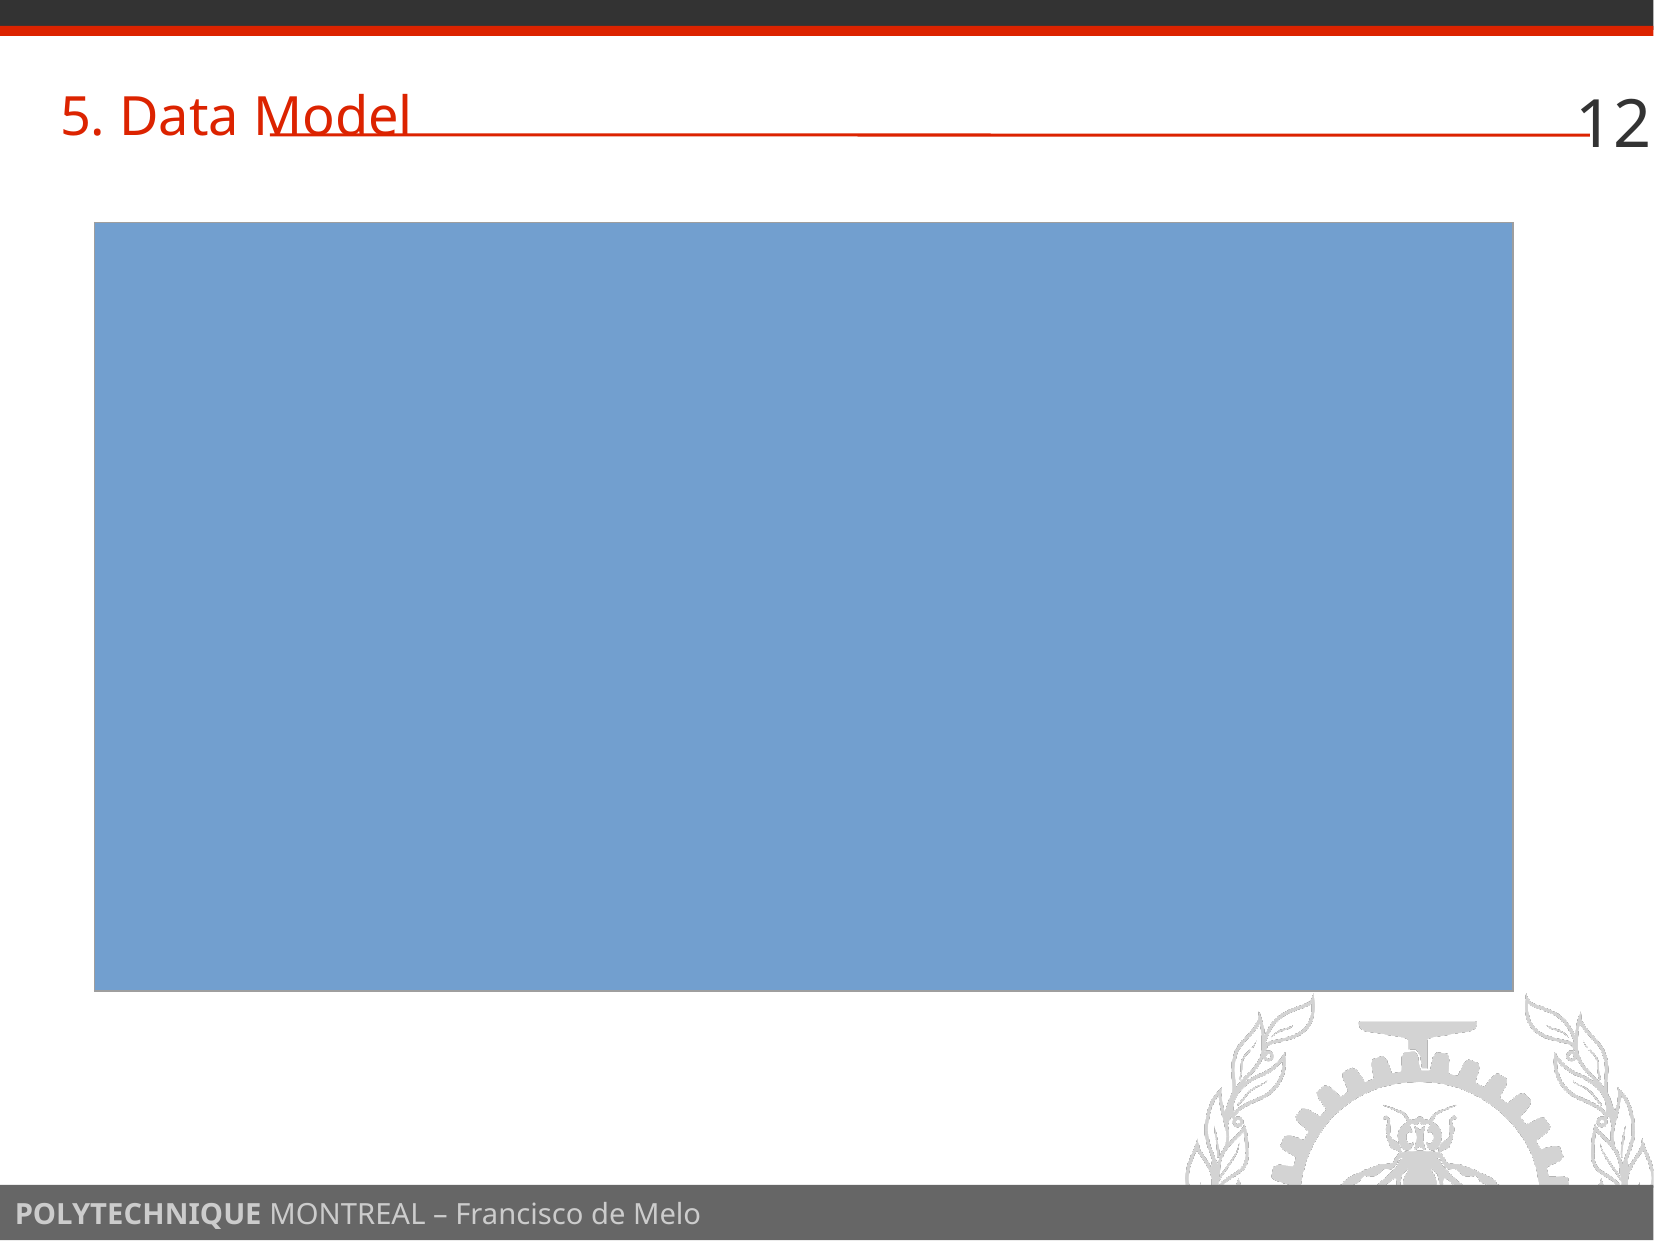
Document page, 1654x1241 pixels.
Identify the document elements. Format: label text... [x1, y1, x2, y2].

text_box 12 [1574, 30, 1654, 173]
picture [1185, 967, 1654, 1184]
table_header [95, 223, 1512, 990]
text_box [0, 0, 1654, 36]
text_box POLYTECHNIQUE MONTREAL – Francisco de Melo [0, 1184, 1654, 1241]
text_box 5. Data Model [59, 14, 1455, 180]
